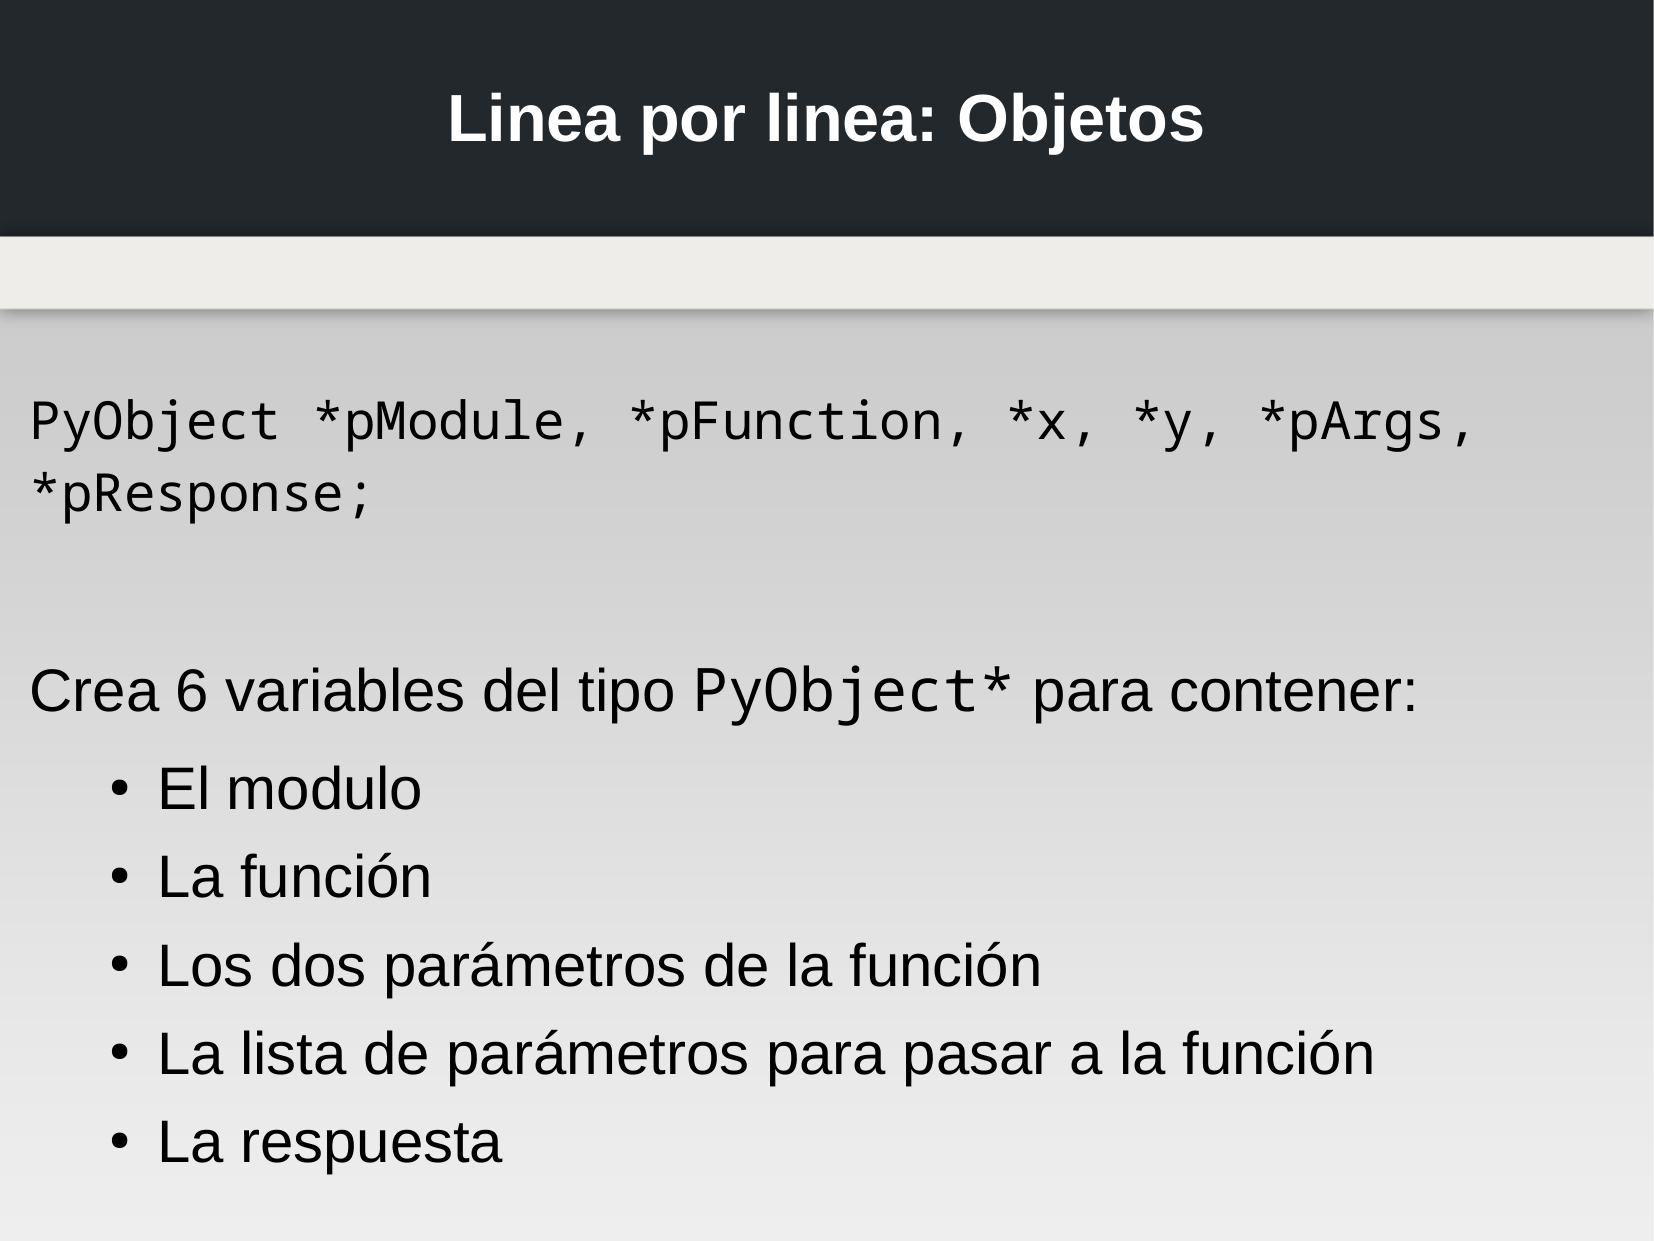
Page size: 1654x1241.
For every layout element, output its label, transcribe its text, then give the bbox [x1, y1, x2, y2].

list PyObject *pModule, *pFunction, *x, *y, *pArgs, *pResponse; Crea 6 variables del tipo PyObject* para contener: El modulo La función Los dos parámetros de la función La lista de parámetros para pasar a la función La respuesta [29, 383, 1625, 1182]
title Linea por linea: Objetos [0, 0, 1654, 237]
picture [0, 237, 1654, 1241]
